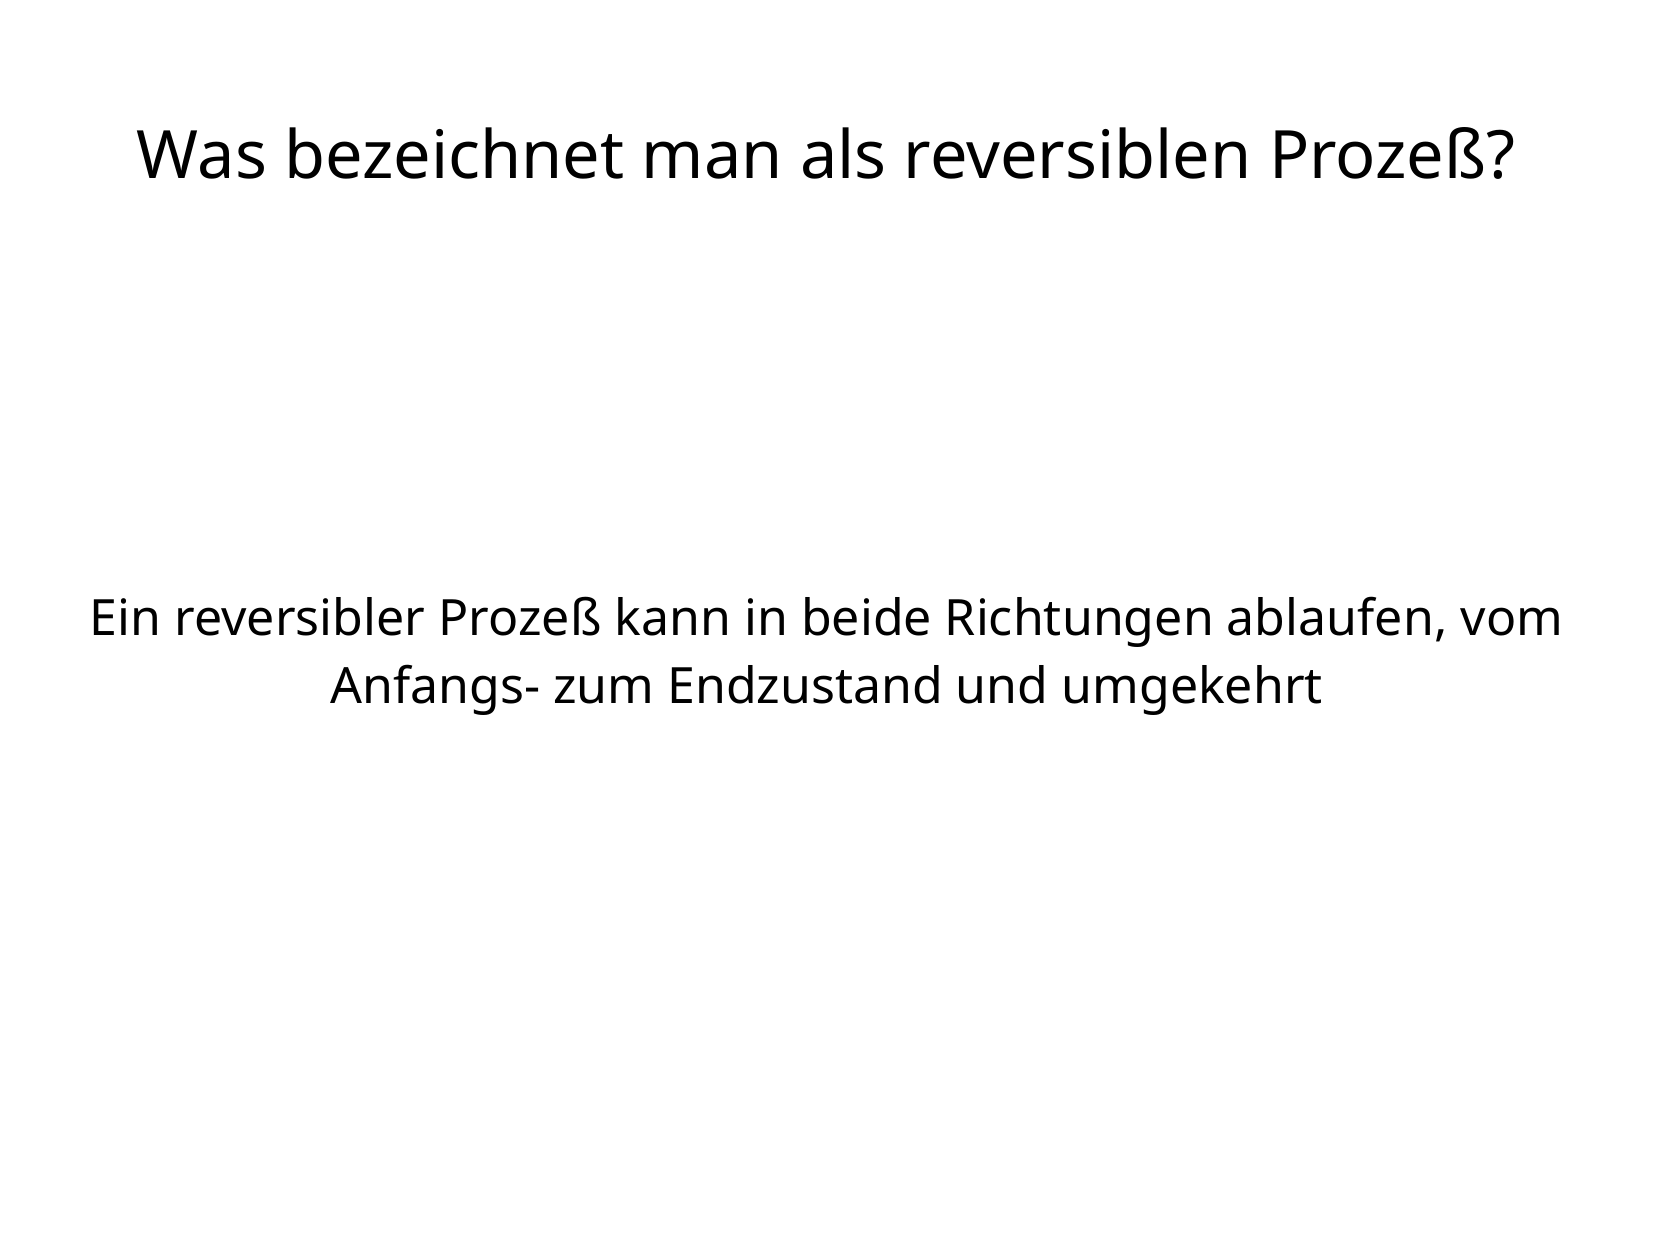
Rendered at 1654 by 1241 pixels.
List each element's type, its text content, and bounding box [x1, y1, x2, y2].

title Was bezeichnet man als reversiblen Prozeß? [82, 49, 1571, 257]
subtitle Ein reversibler Prozeß kann in beide Richtungen ablaufen, vom Anfangs- zum Endzustand und umgekehrt [82, 290, 1571, 1010]
